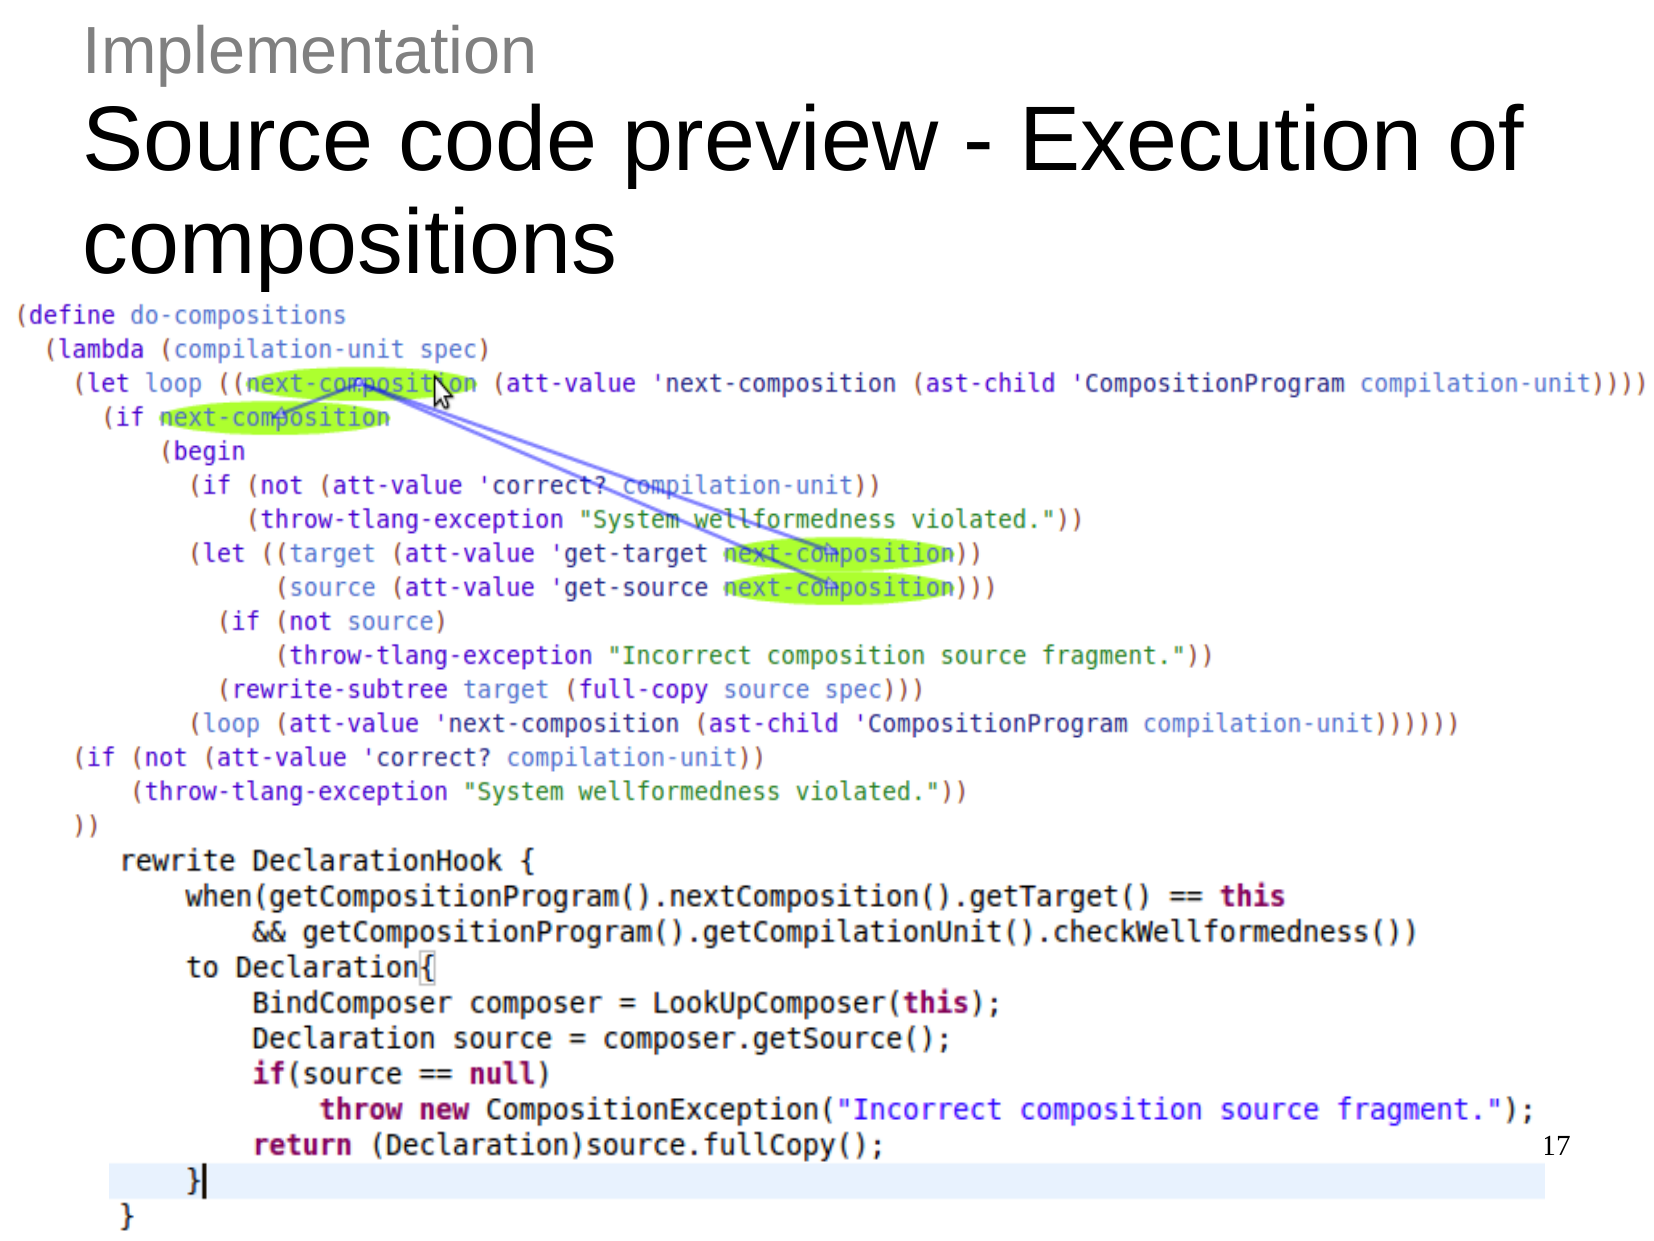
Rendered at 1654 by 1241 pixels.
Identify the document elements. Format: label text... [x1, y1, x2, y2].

picture [5, 292, 1654, 1237]
title Implementation Source code preview - Execution of compositions [82, 13, 1571, 292]
